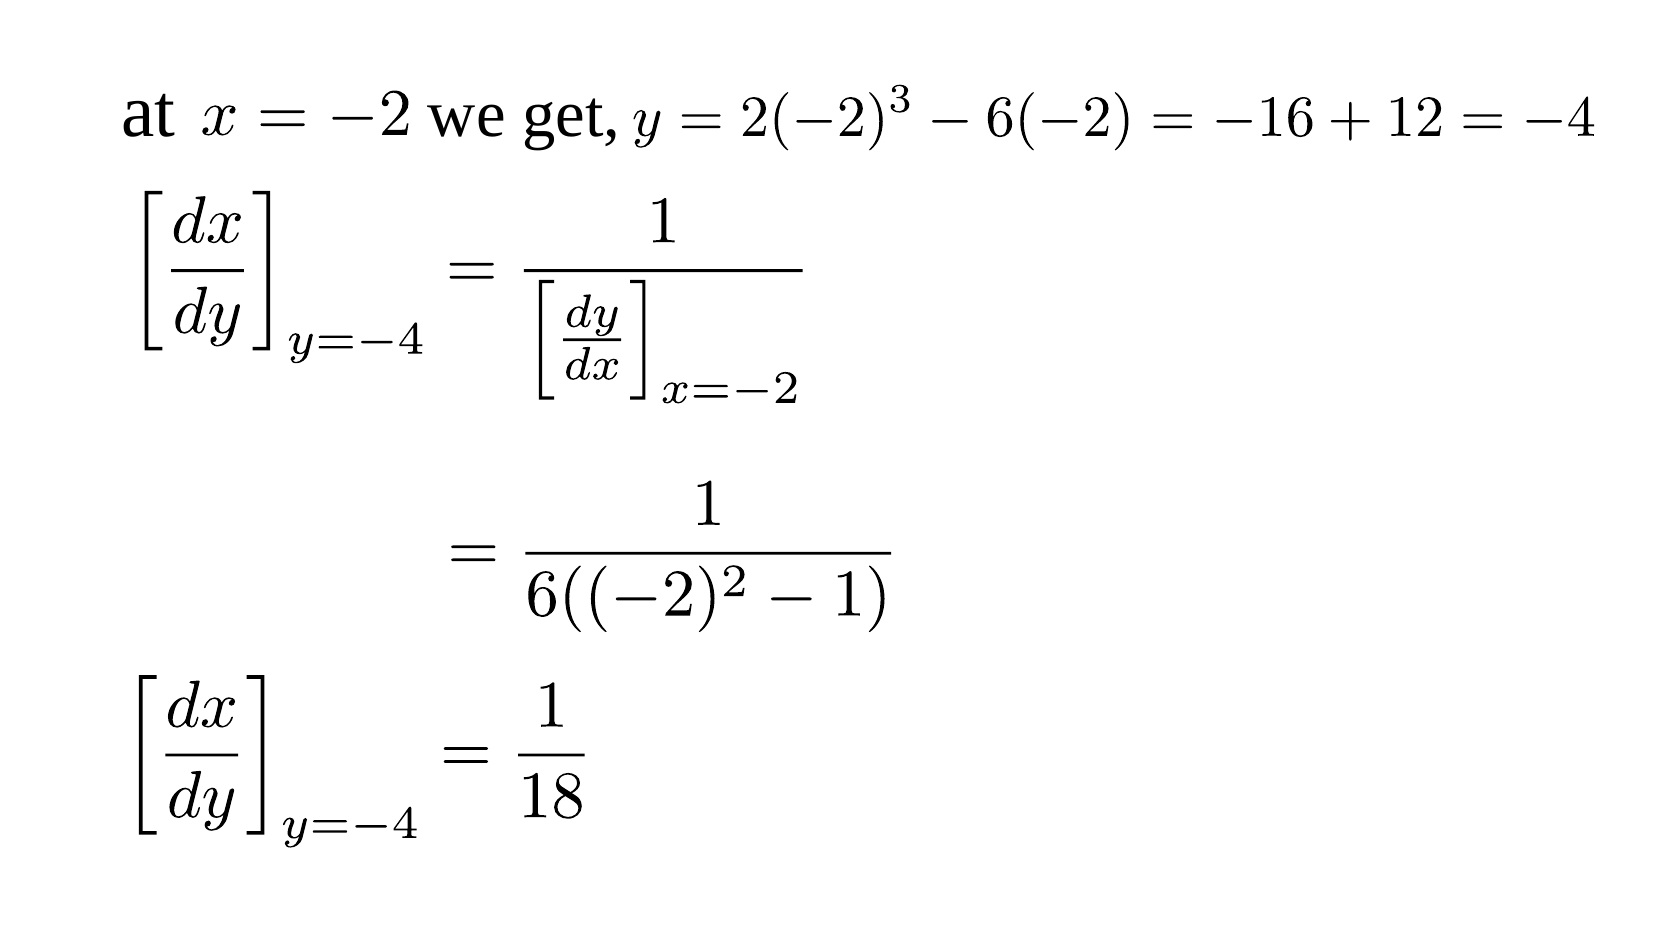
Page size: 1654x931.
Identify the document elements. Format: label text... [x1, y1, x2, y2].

text_box [125, 675, 585, 848]
text_box [633, 84, 1595, 151]
text_box [131, 190, 803, 404]
title at we get, [47, 37, 1607, 886]
text_box [450, 480, 892, 633]
text_box [202, 90, 409, 136]
